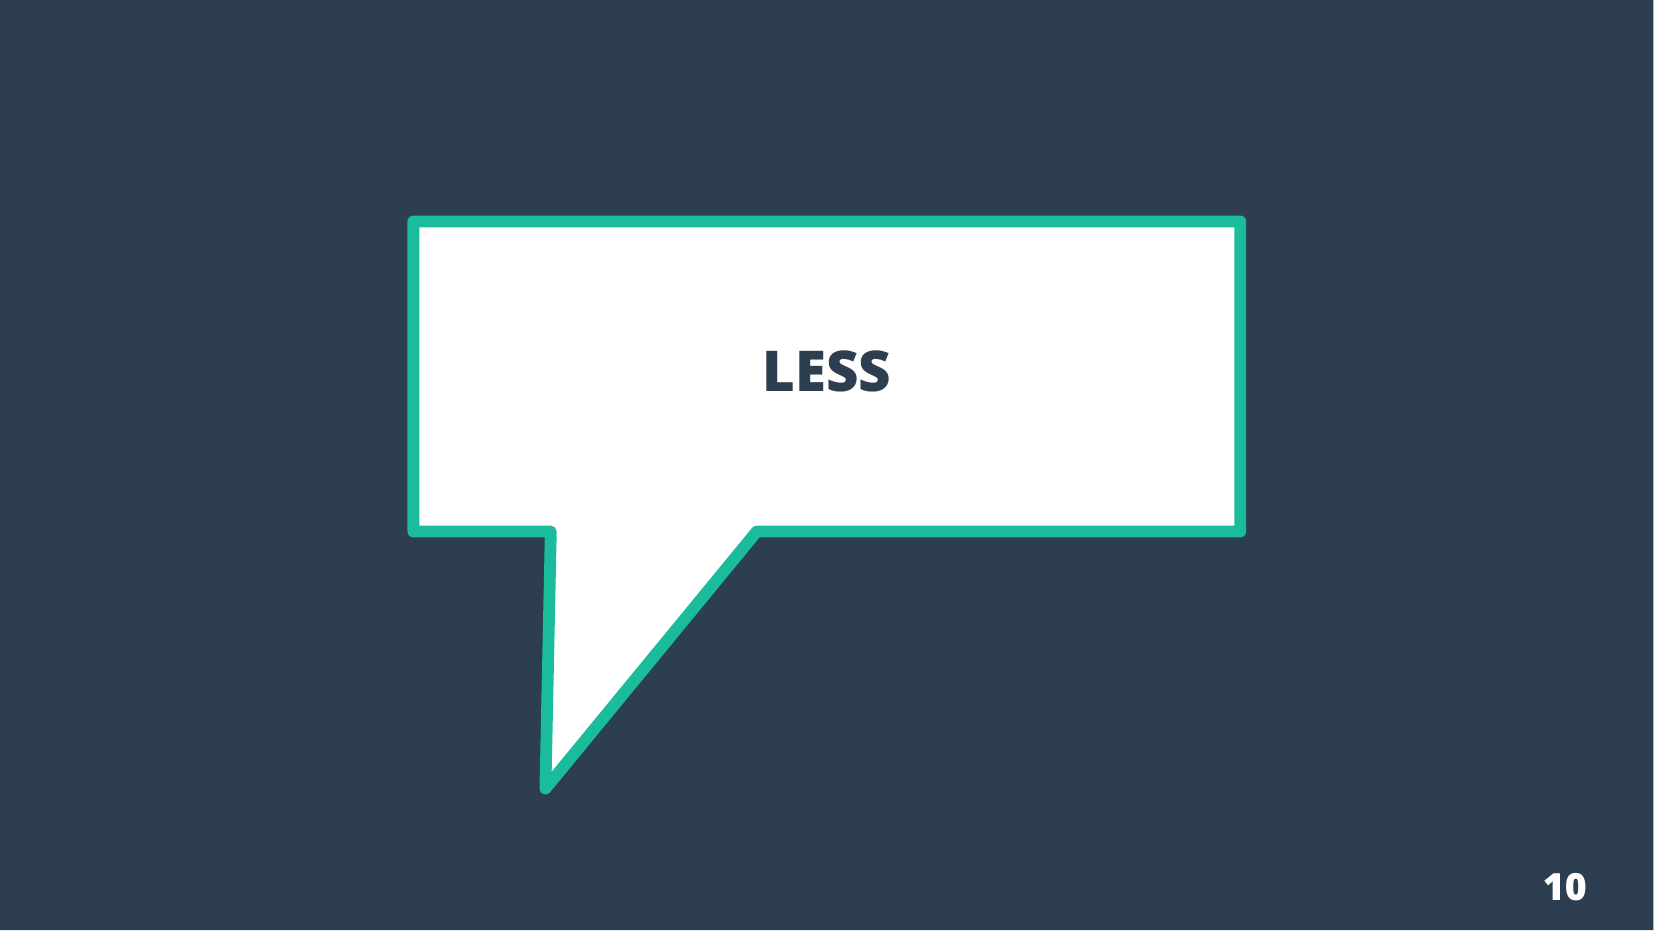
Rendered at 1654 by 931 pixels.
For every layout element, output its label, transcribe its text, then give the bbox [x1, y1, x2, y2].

title LESS [442, 236, 1211, 502]
